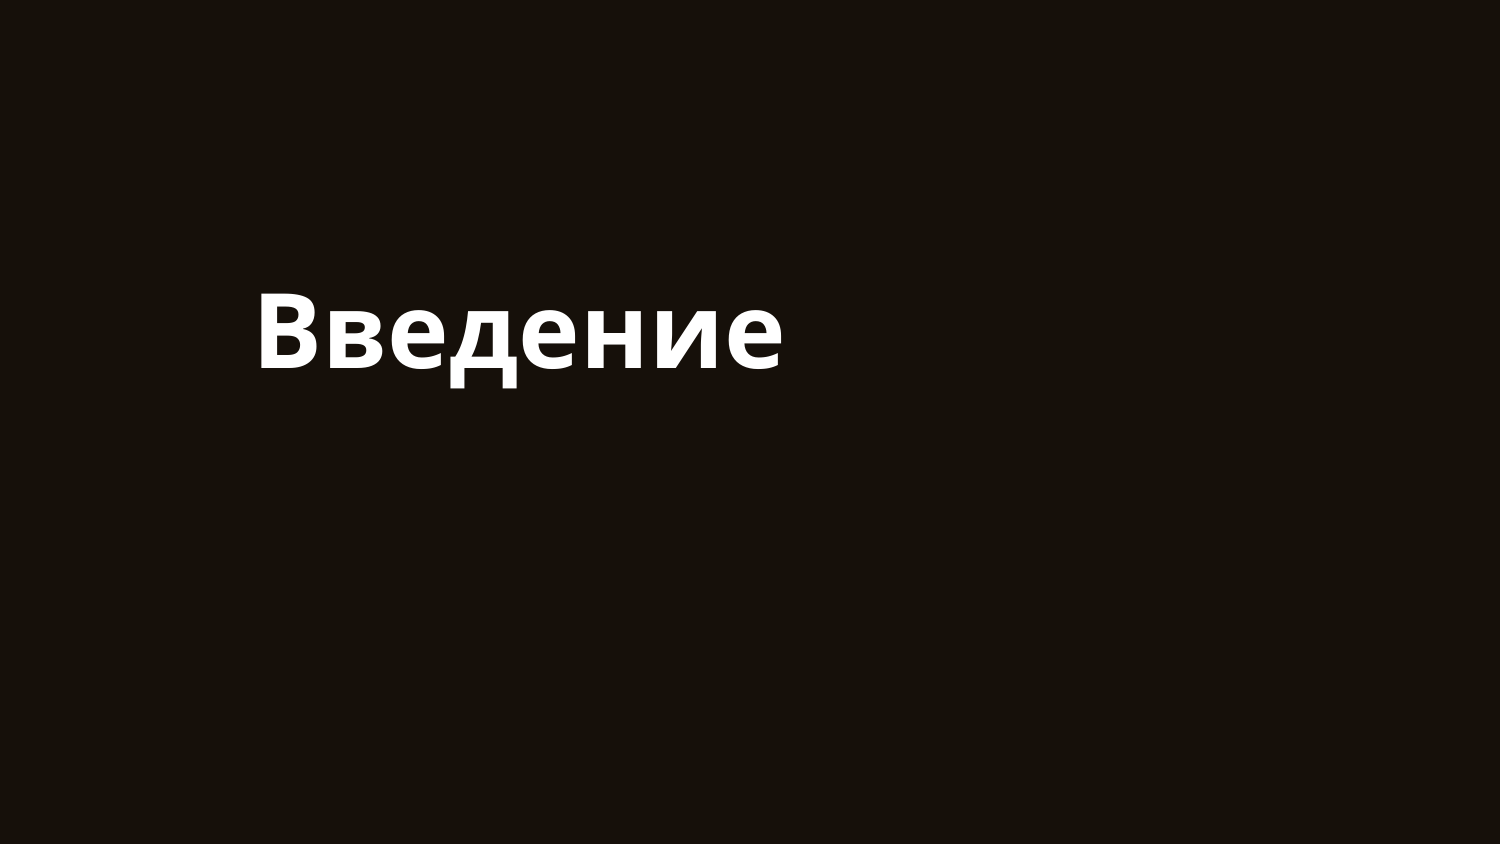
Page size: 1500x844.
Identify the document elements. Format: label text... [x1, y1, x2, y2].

title Введение [237, 101, 1372, 405]
